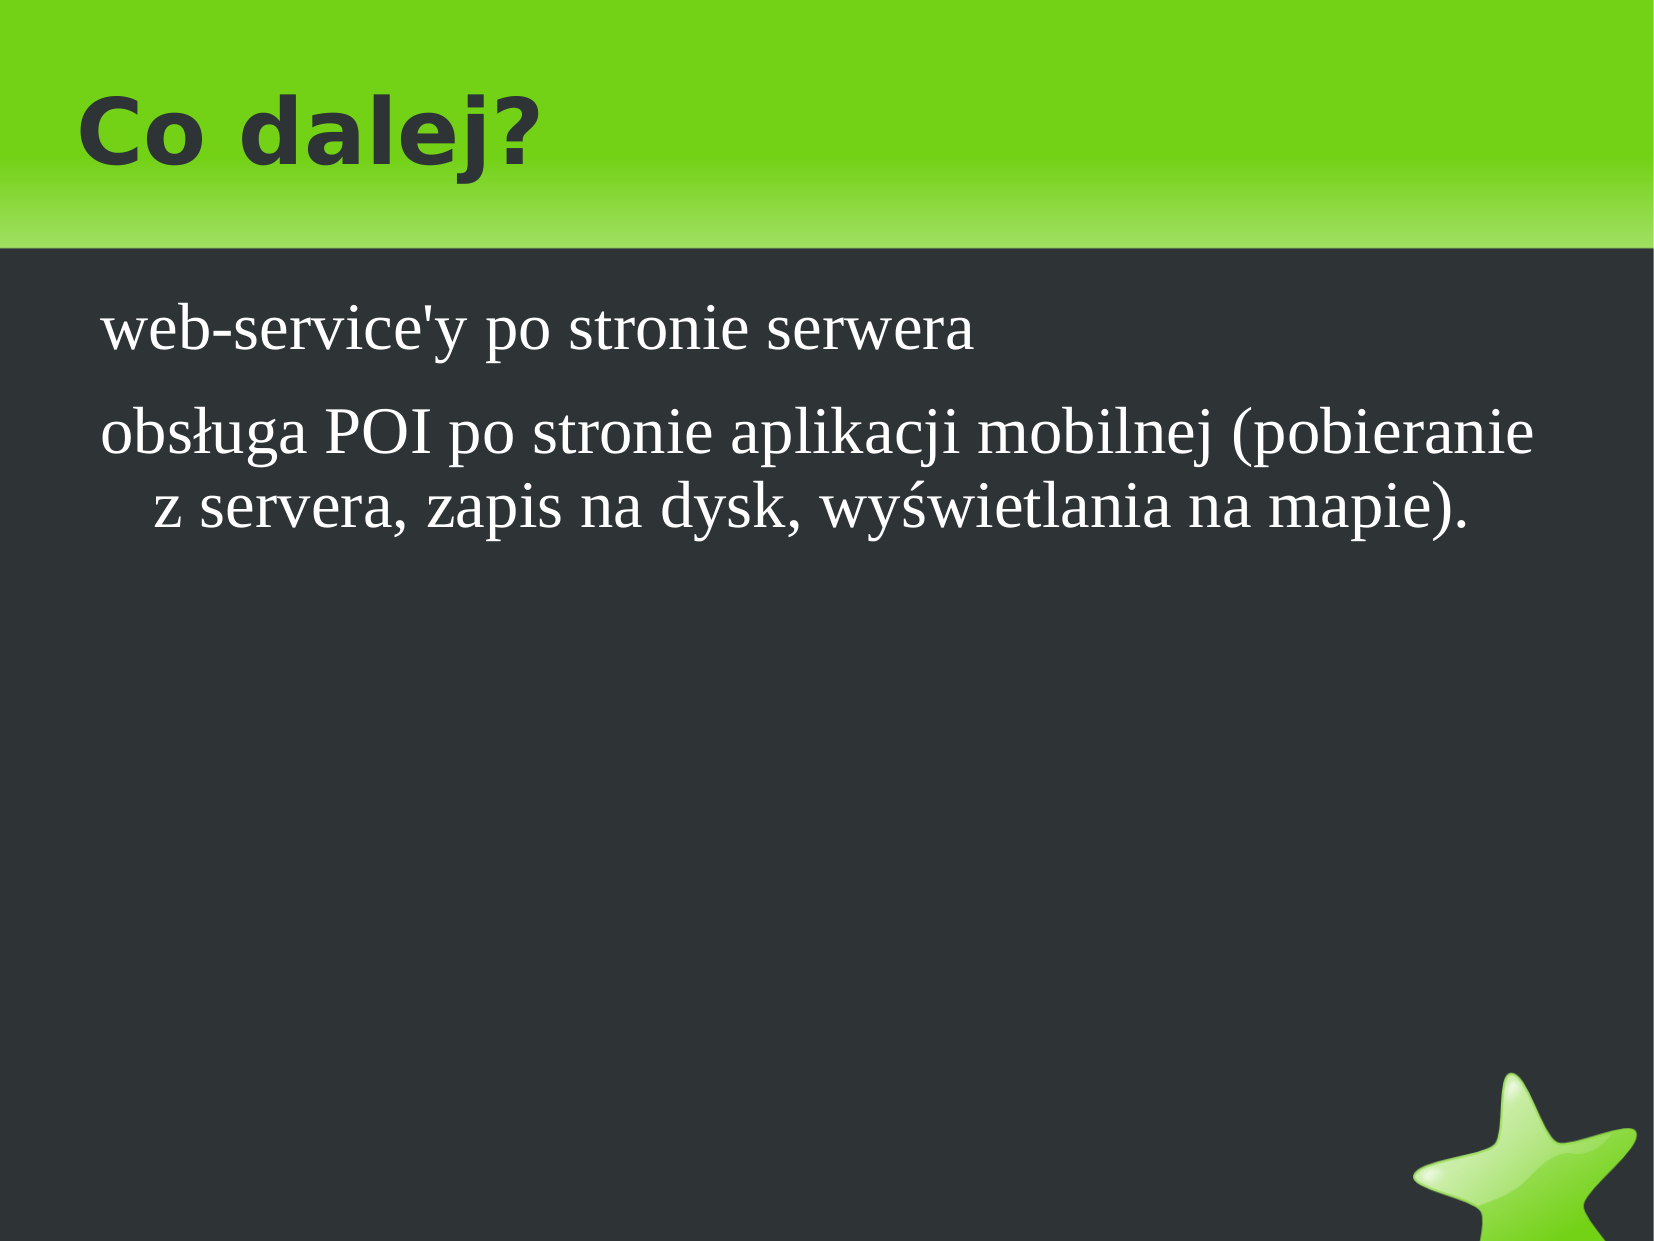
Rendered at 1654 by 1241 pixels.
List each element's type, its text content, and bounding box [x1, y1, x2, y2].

list web-service'y po stronie serwera obsługa POI po stronie aplikacji mobilnej (pobieranie z servera, zapis na dysk, wyświetlania na mapie). [82, 290, 1571, 1094]
title Co dalej? [76, 36, 1565, 229]
picture [0, 0, 1654, 1241]
